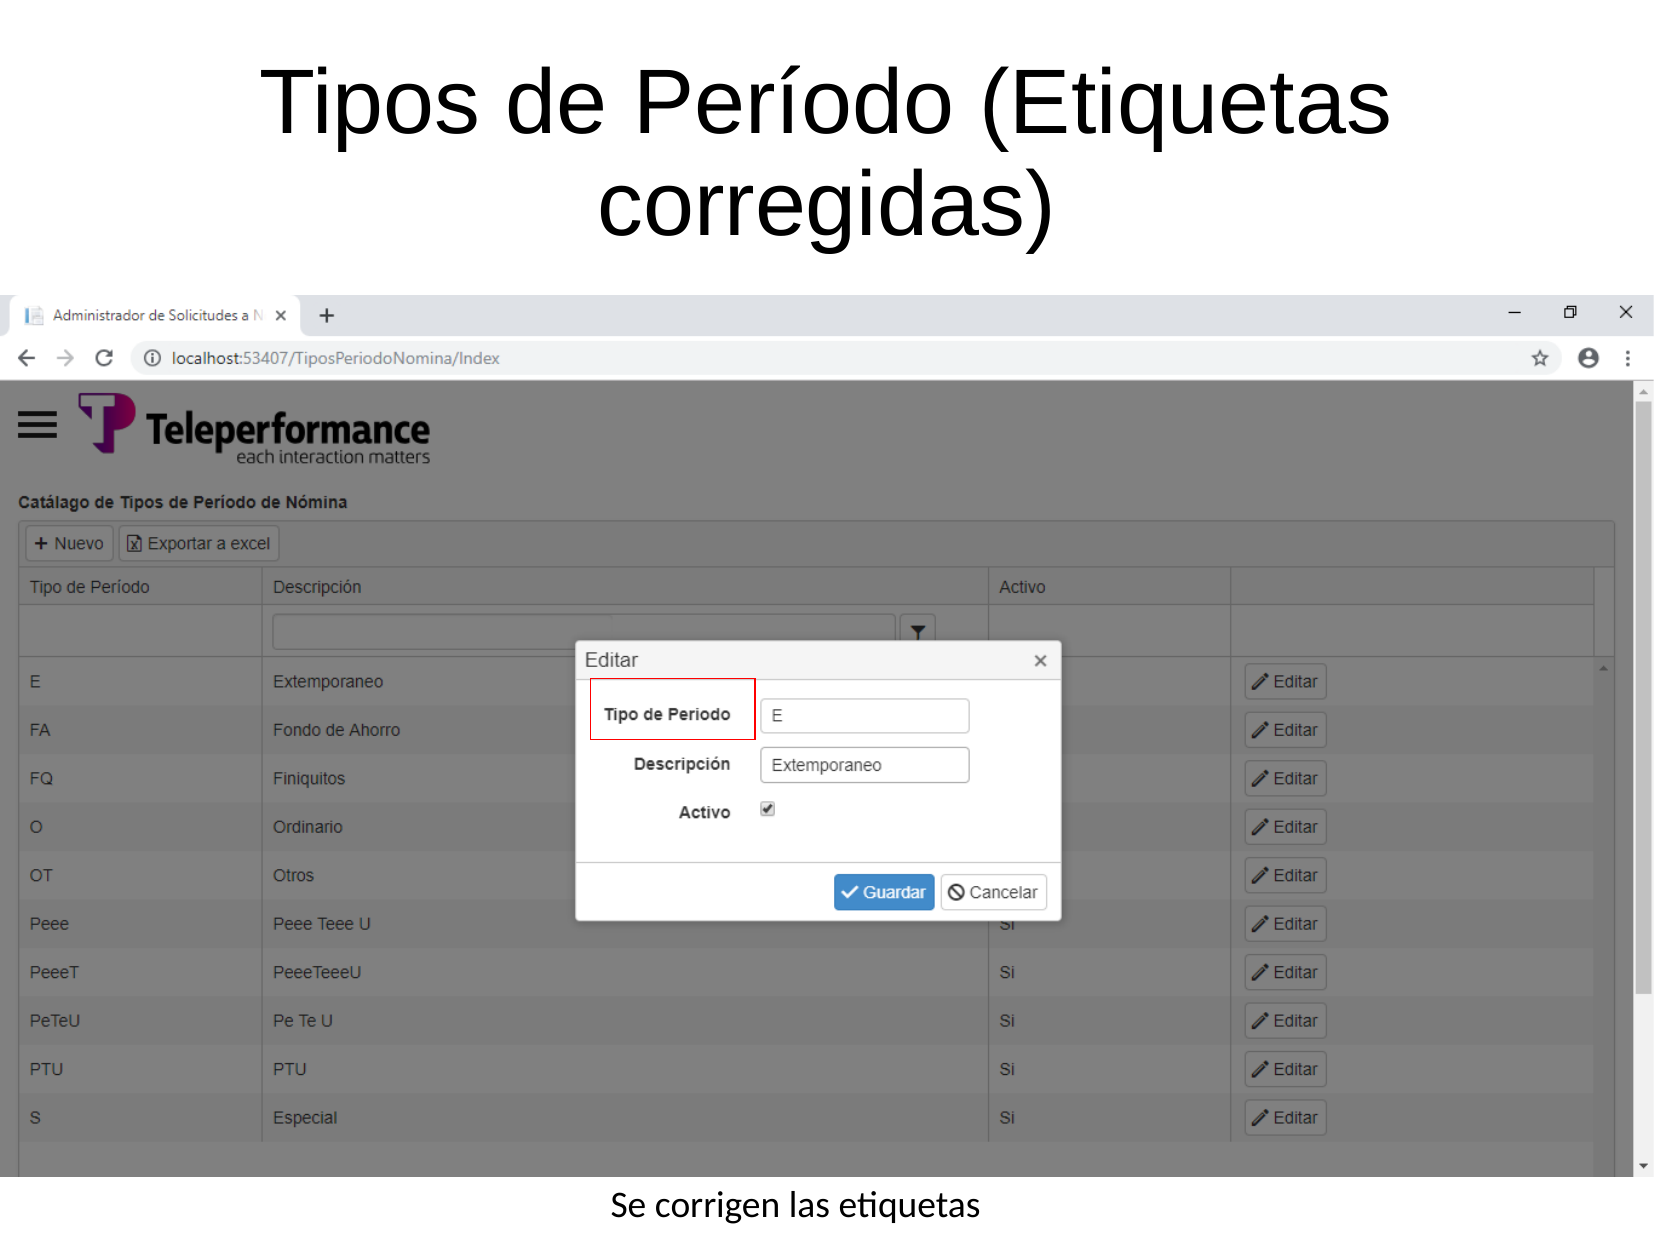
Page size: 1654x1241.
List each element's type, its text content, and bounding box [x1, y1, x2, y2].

title Tipos de Período (Etiquetas corregidas) [82, 49, 1571, 257]
text_box Se corrigen las etiquetas [595, 1172, 997, 1233]
picture [0, 295, 1654, 1177]
